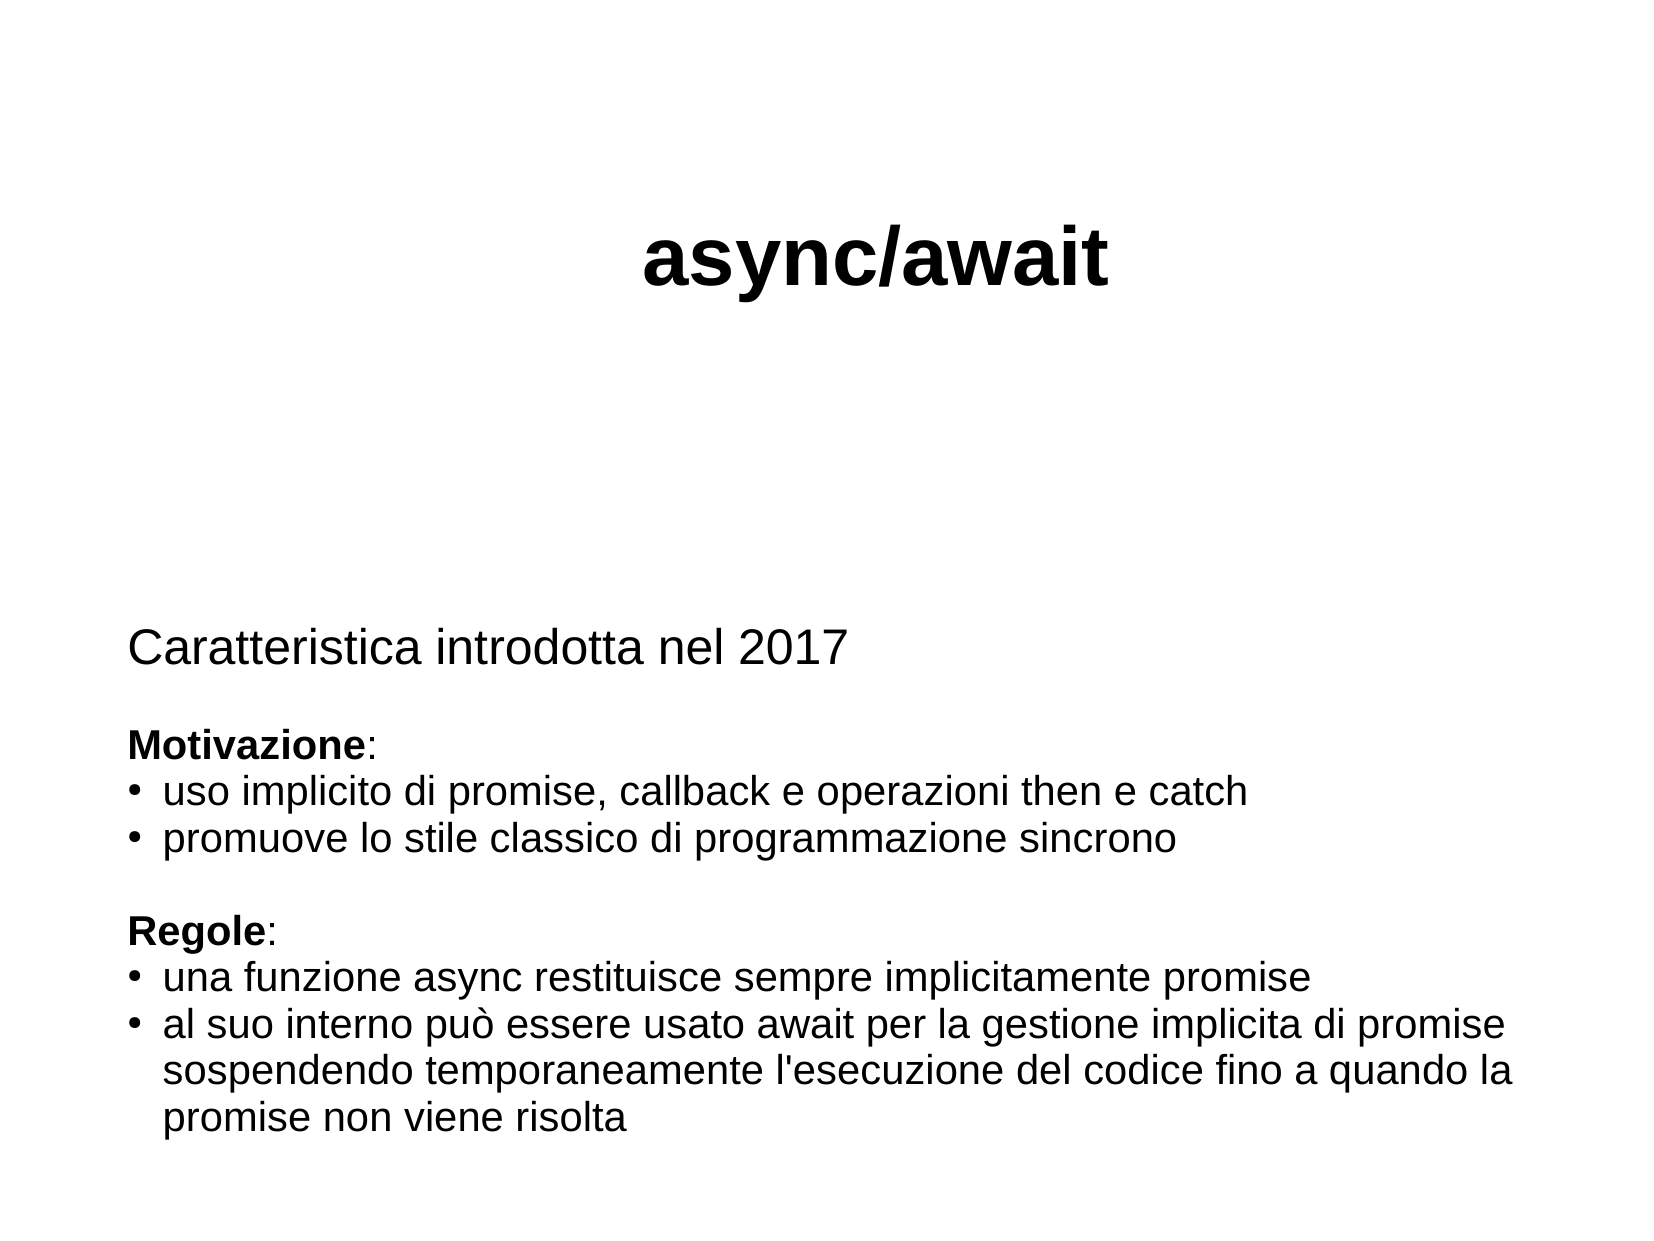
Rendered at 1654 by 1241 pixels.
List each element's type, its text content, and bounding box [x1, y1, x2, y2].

text_box async/await [188, 208, 1565, 302]
text_box Caratteristica introdotta nel 2017 Motivazione: uso implicito di promise, callback e operazioni then e catch promuove lo stile classico di programmazione sincrono Regole: una funzione async restituisce sempre implicitamente promise al suo interno può essere usato await per la gestione implicita di promise sospendendo temporaneamente l'esecuzione del codice fino a quando la promise non viene risolta [112, 612, 1568, 1222]
